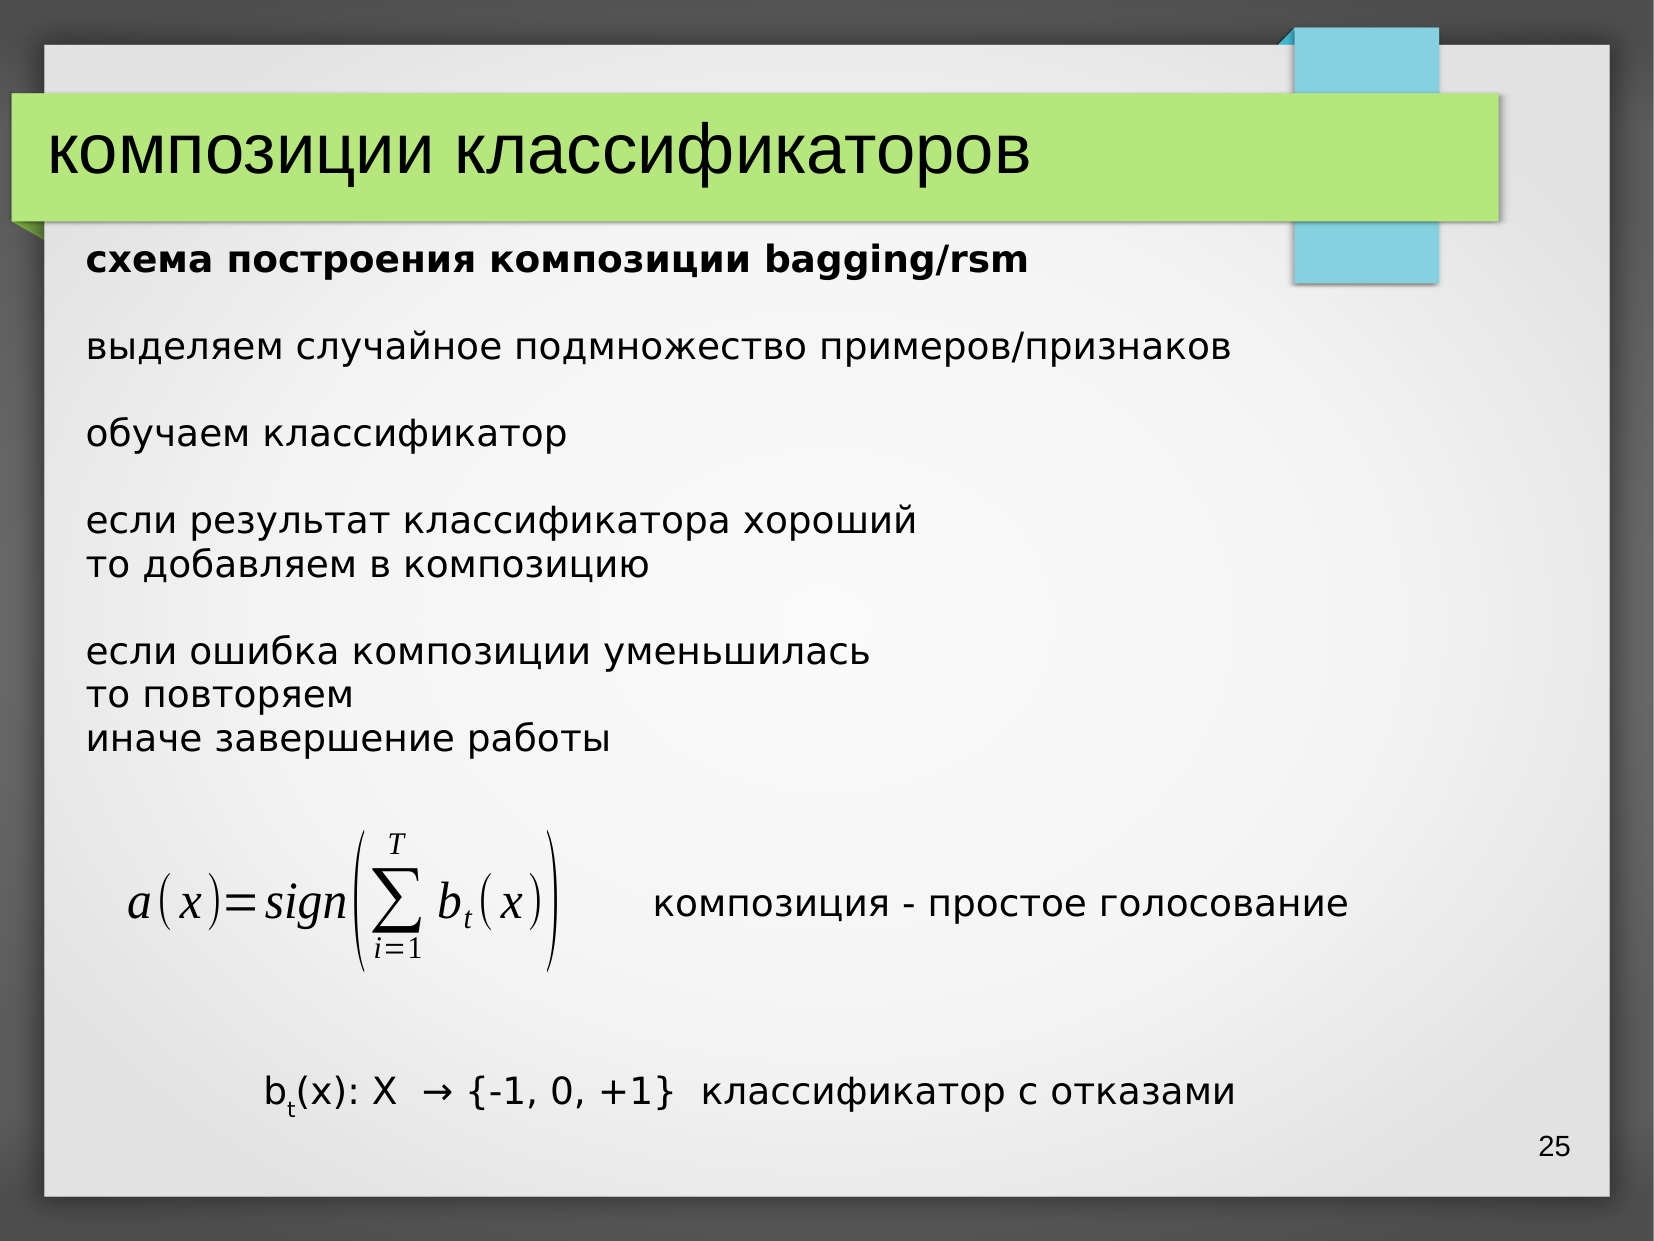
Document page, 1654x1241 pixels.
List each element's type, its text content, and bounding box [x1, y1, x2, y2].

text_box композиция - простое голосование [637, 874, 1365, 934]
text_box bt(x): X → {-1, 0, +1} классификатор с отказами [248, 1062, 1252, 1130]
title композиции классификаторов [47, 109, 1501, 189]
chart [119, 826, 567, 976]
picture [0, 0, 1654, 1241]
text_box схема построения композиции bagging/rsm выделяем случайное подмножество примеров/признаков обучаем классификатор если результат классификатора хороший то добавляем в композицию если ошибка композиции уменьшилась то повторяем иначе завершение работы [70, 230, 1548, 768]
